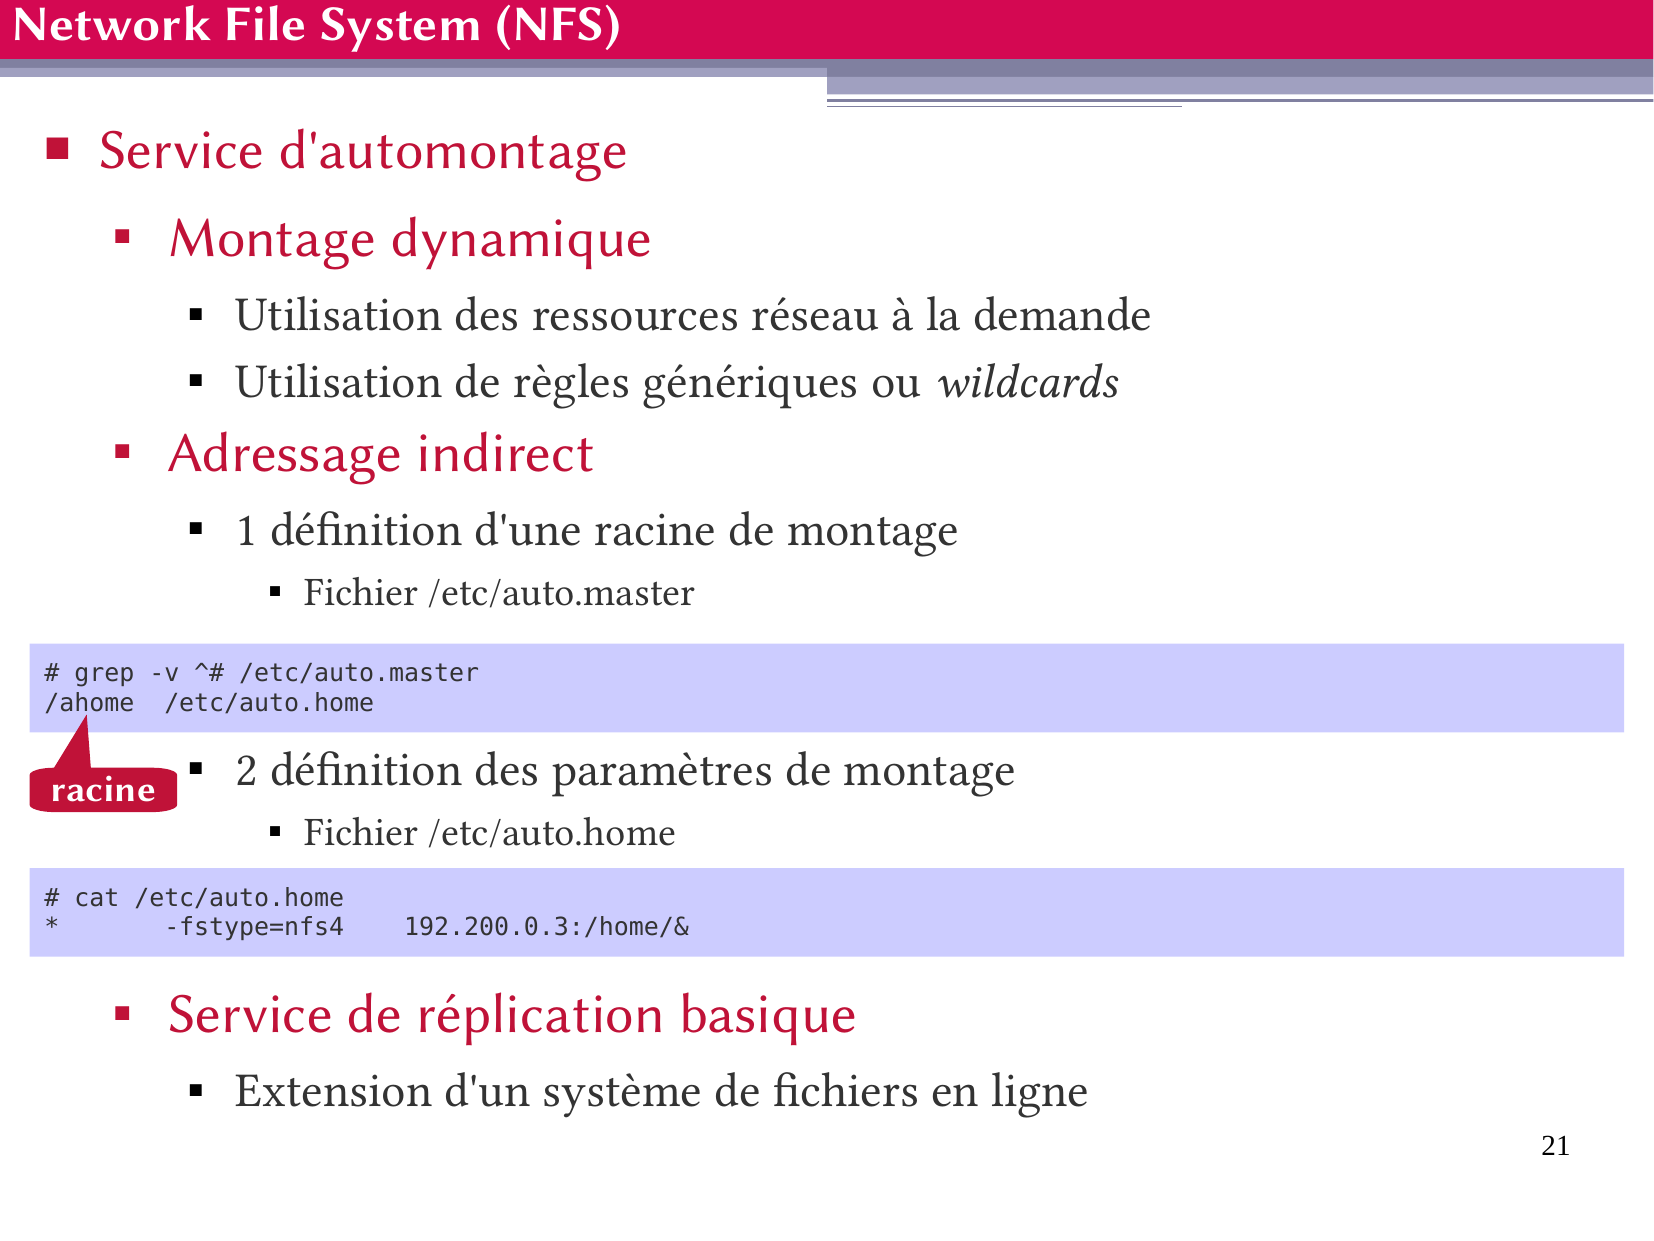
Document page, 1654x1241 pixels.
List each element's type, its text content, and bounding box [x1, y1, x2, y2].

text_box # grep -v ^# /etc/auto.master /ahome /etc/auto.home [29, 643, 1625, 733]
text_box [0, 0, 1654, 136]
list Service d'automontage Montage dynamique Utilisation des ressources réseau à la demande Utilisation de règles génériques ou wildcards Adressage indirect 1 définition d'une racine de montage Fichier /etc/auto.master 2 définition des paramètres de montage Fichier /etc/auto.home Service de réplication basique Extension d'un système de fichiers en ligne [29, 733, 1597, 868]
text_box racine [29, 714, 178, 813]
list Network File System (NFS) [11, 0, 1270, 54]
list Service d'automontage Montage dynamique Utilisation des ressources réseau à la demande Utilisation de règles génériques ou wildcards Adressage indirect 1 définition d'une racine de montage Fichier /etc/auto.master 2 définition des paramètres de montage Fichier /etc/auto.home Service de réplication basique Extension d'un système de fichiers en ligne [29, 118, 1597, 643]
list Service d'automontage Montage dynamique Utilisation des ressources réseau à la demande Utilisation de règles génériques ou wildcards Adressage indirect 1 définition d'une racine de montage Fichier /etc/auto.master 2 définition des paramètres de montage Fichier /etc/auto.home Service de réplication basique Extension d'un système de fichiers en ligne [29, 957, 1597, 1123]
text_box # cat /etc/auto.home * -fstype=nfs4 192.200.0.3:/home/& [29, 868, 1625, 957]
